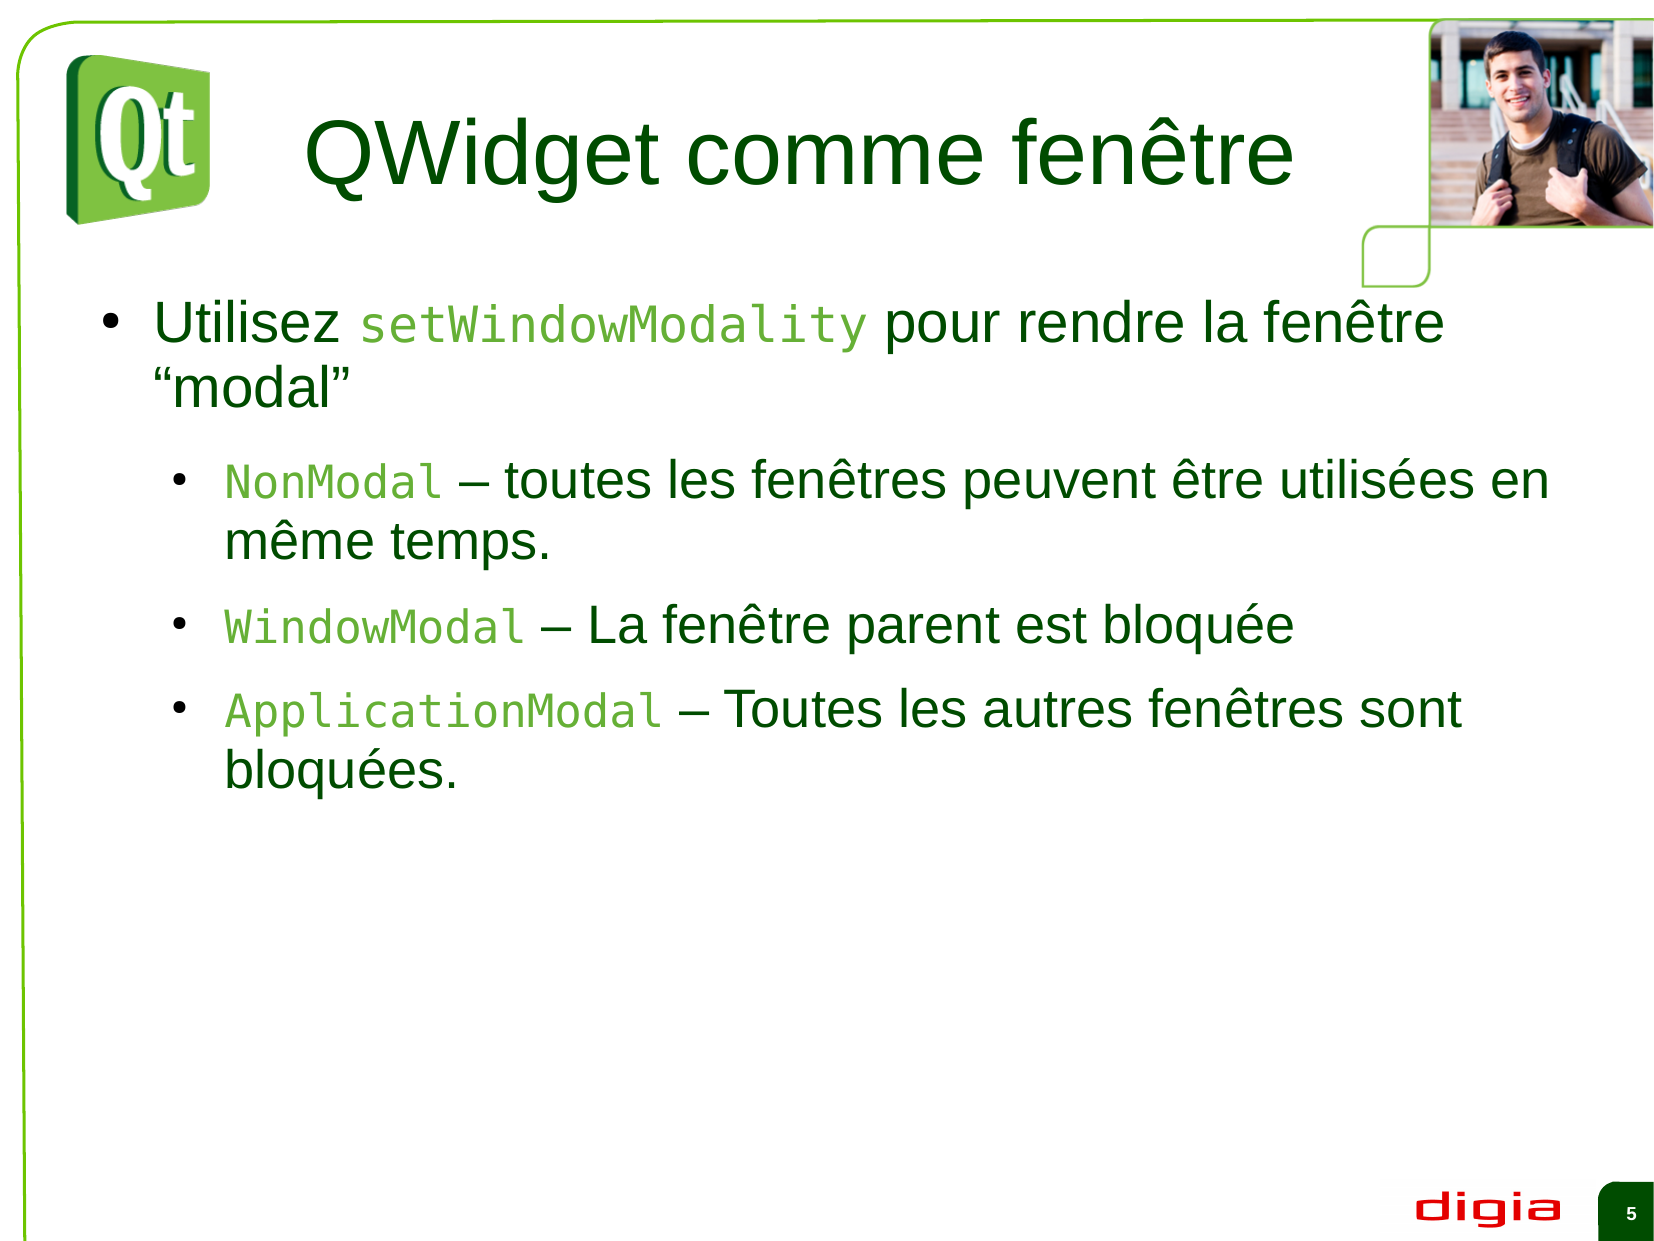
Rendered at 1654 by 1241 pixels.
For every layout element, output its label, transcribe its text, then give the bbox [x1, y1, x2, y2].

title QWidget comme fenêtre [263, 49, 1338, 257]
picture [66, 55, 210, 225]
picture [1338, 7, 1654, 308]
picture [1380, 1179, 1596, 1241]
list Utilisez setWindowModality pour rendre la fenêtre “modal” NonModal – toutes les fenêtres peuvent être utilisées en même temps. WindowModal – La fenêtre parent est bloquée ApplicationModal – Toutes les autres fenêtres sont bloquées. [82, 290, 1571, 1094]
